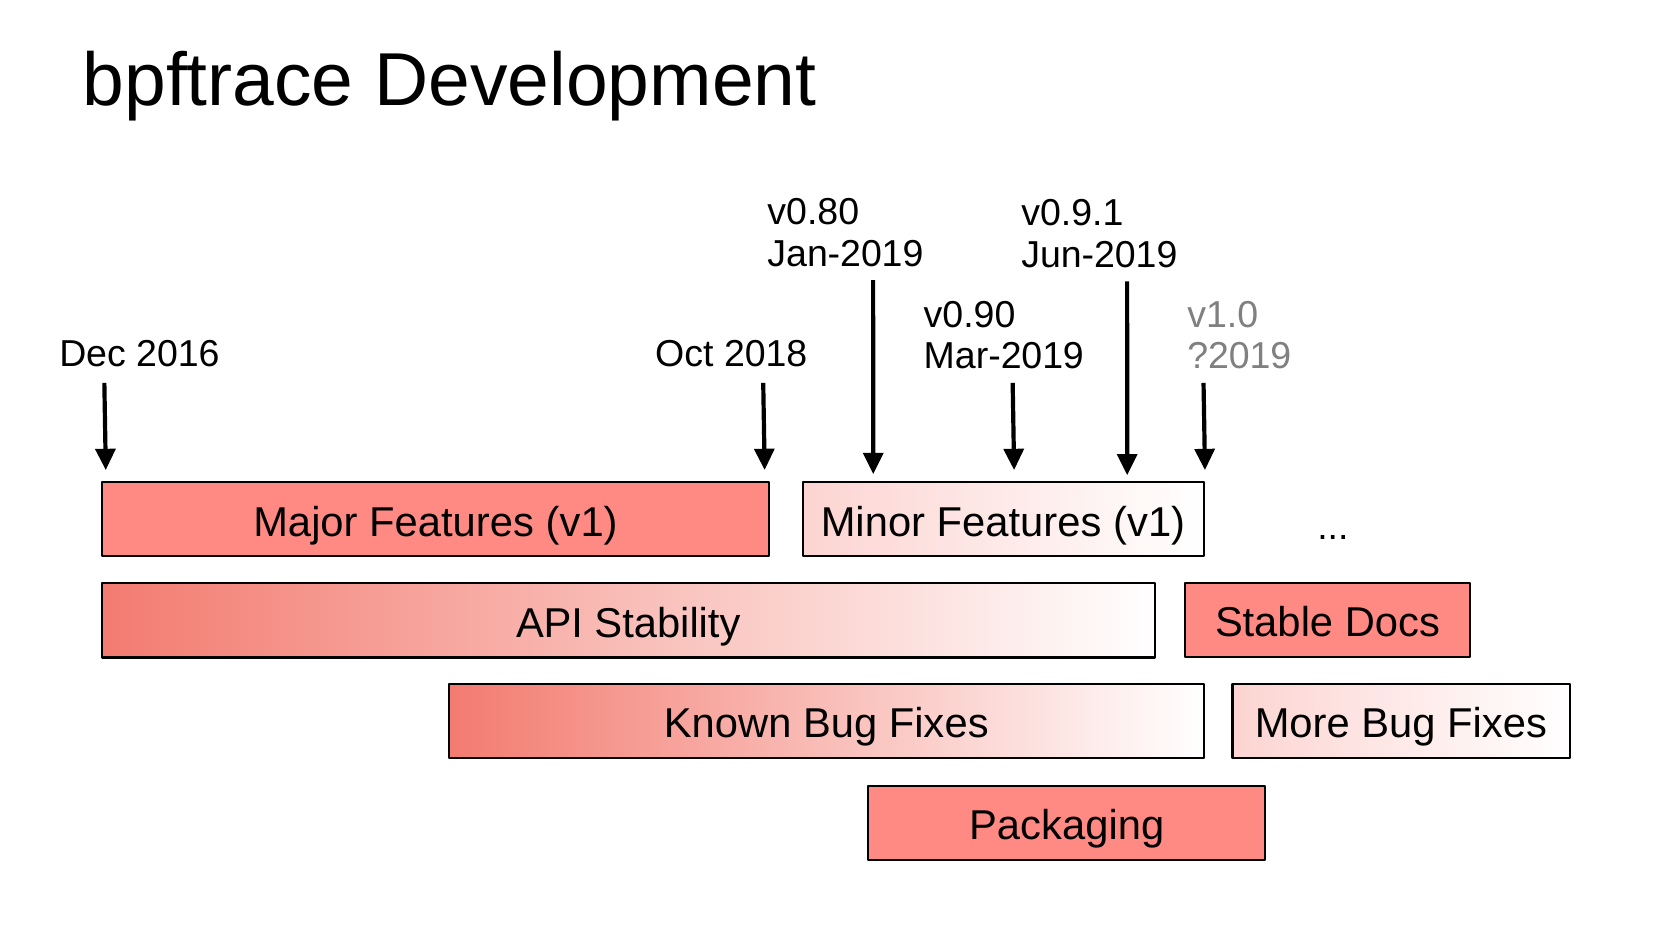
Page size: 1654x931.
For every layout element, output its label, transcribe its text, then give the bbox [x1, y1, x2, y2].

text_box v0.80 Jan-2019 [752, 183, 939, 282]
text_box ... [1302, 498, 1364, 556]
text_box API Stability [101, 583, 1155, 658]
text_box Known Bug Fixes [449, 683, 1204, 758]
text_box Major Features (v1) [101, 482, 770, 557]
text_box Minor Features (v1) [802, 482, 1204, 557]
text_box Oct 2018 [640, 324, 837, 385]
text_box Stable Docs [1185, 582, 1471, 658]
text_box More Bug Fixes [1232, 683, 1570, 758]
text_box Packaging [868, 785, 1266, 861]
title bpftrace Development [82, 20, 1571, 139]
text_box Dec 2016 [44, 324, 312, 385]
text_box v1.0 ?2019 [1172, 285, 1307, 385]
text_box v0.90 Mar-2019 [909, 285, 1105, 385]
text_box v0.9.1 Jun-2019 [1006, 184, 1213, 284]
